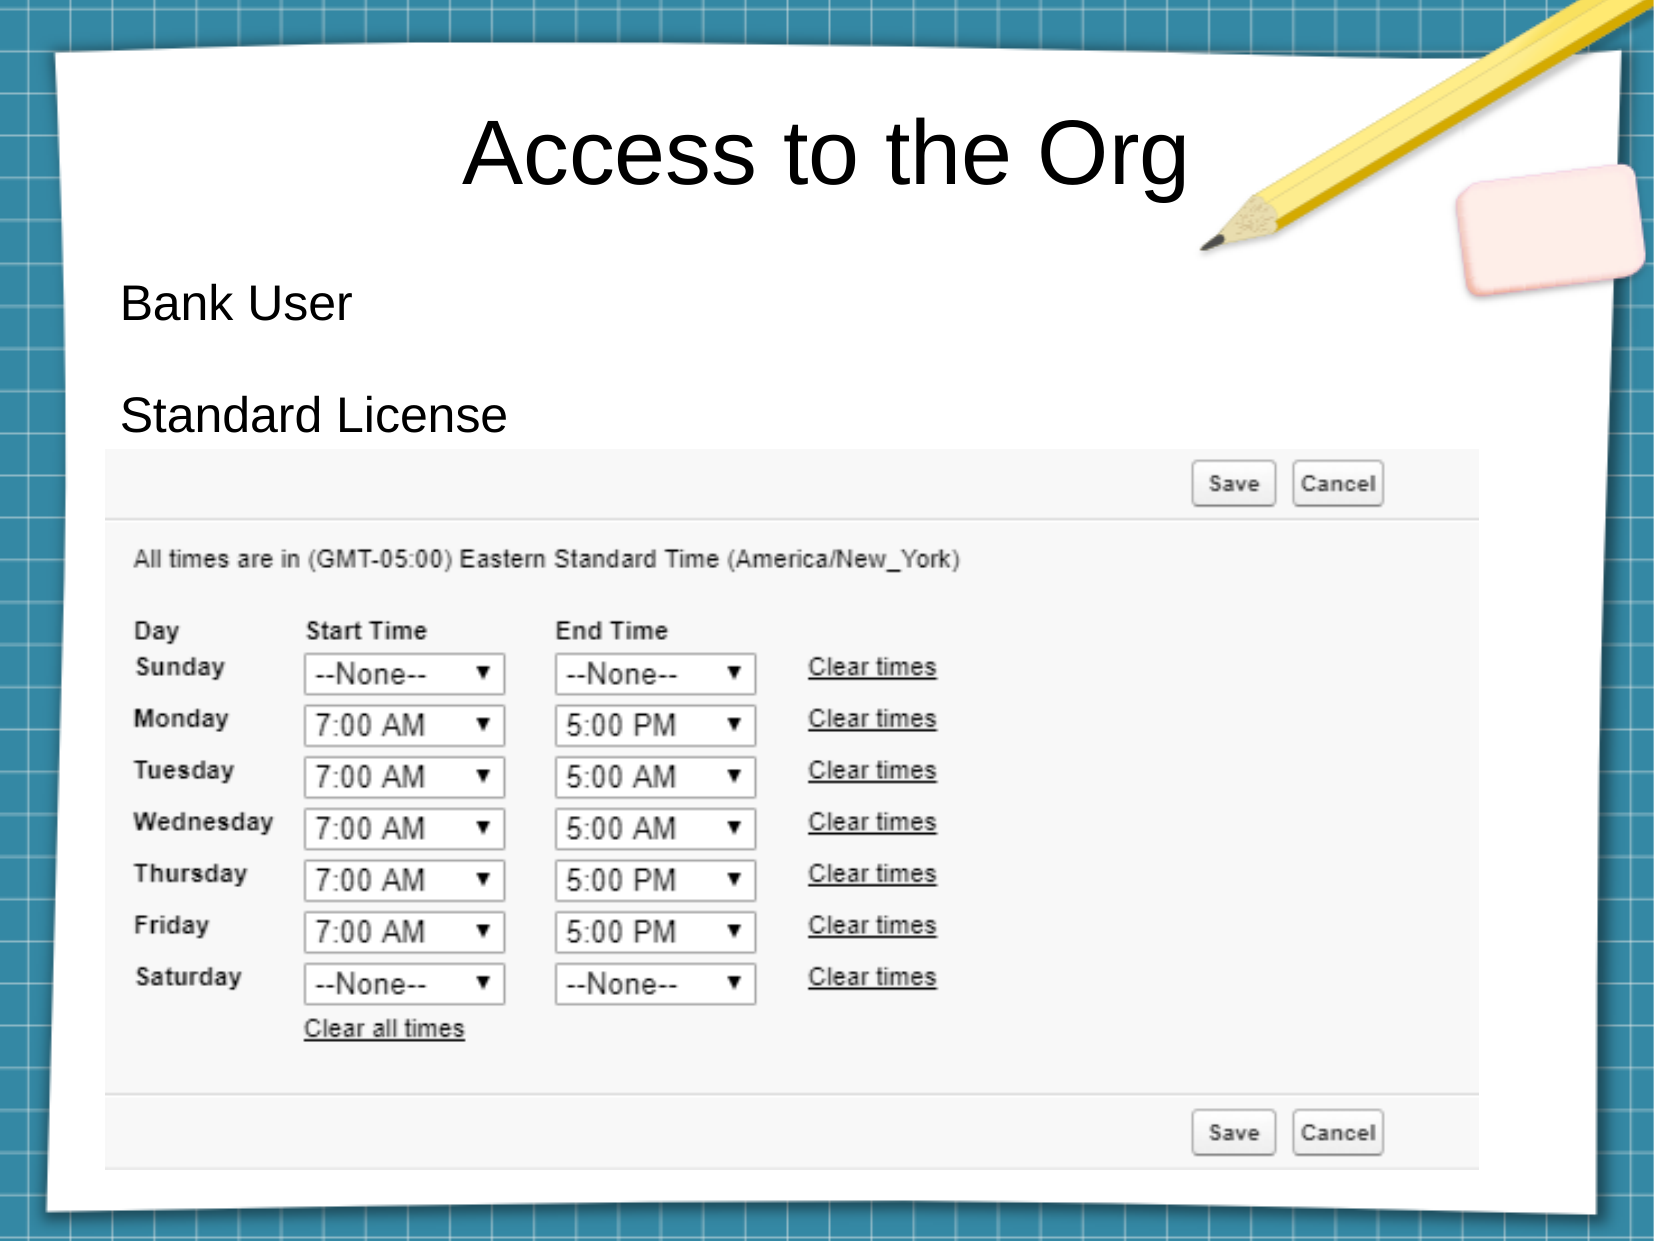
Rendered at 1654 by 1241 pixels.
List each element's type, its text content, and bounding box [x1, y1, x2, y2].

picture [0, 0, 1654, 1241]
text_box Bank User Standard License [105, 267, 1531, 451]
title Access to the Org [82, 49, 1571, 257]
